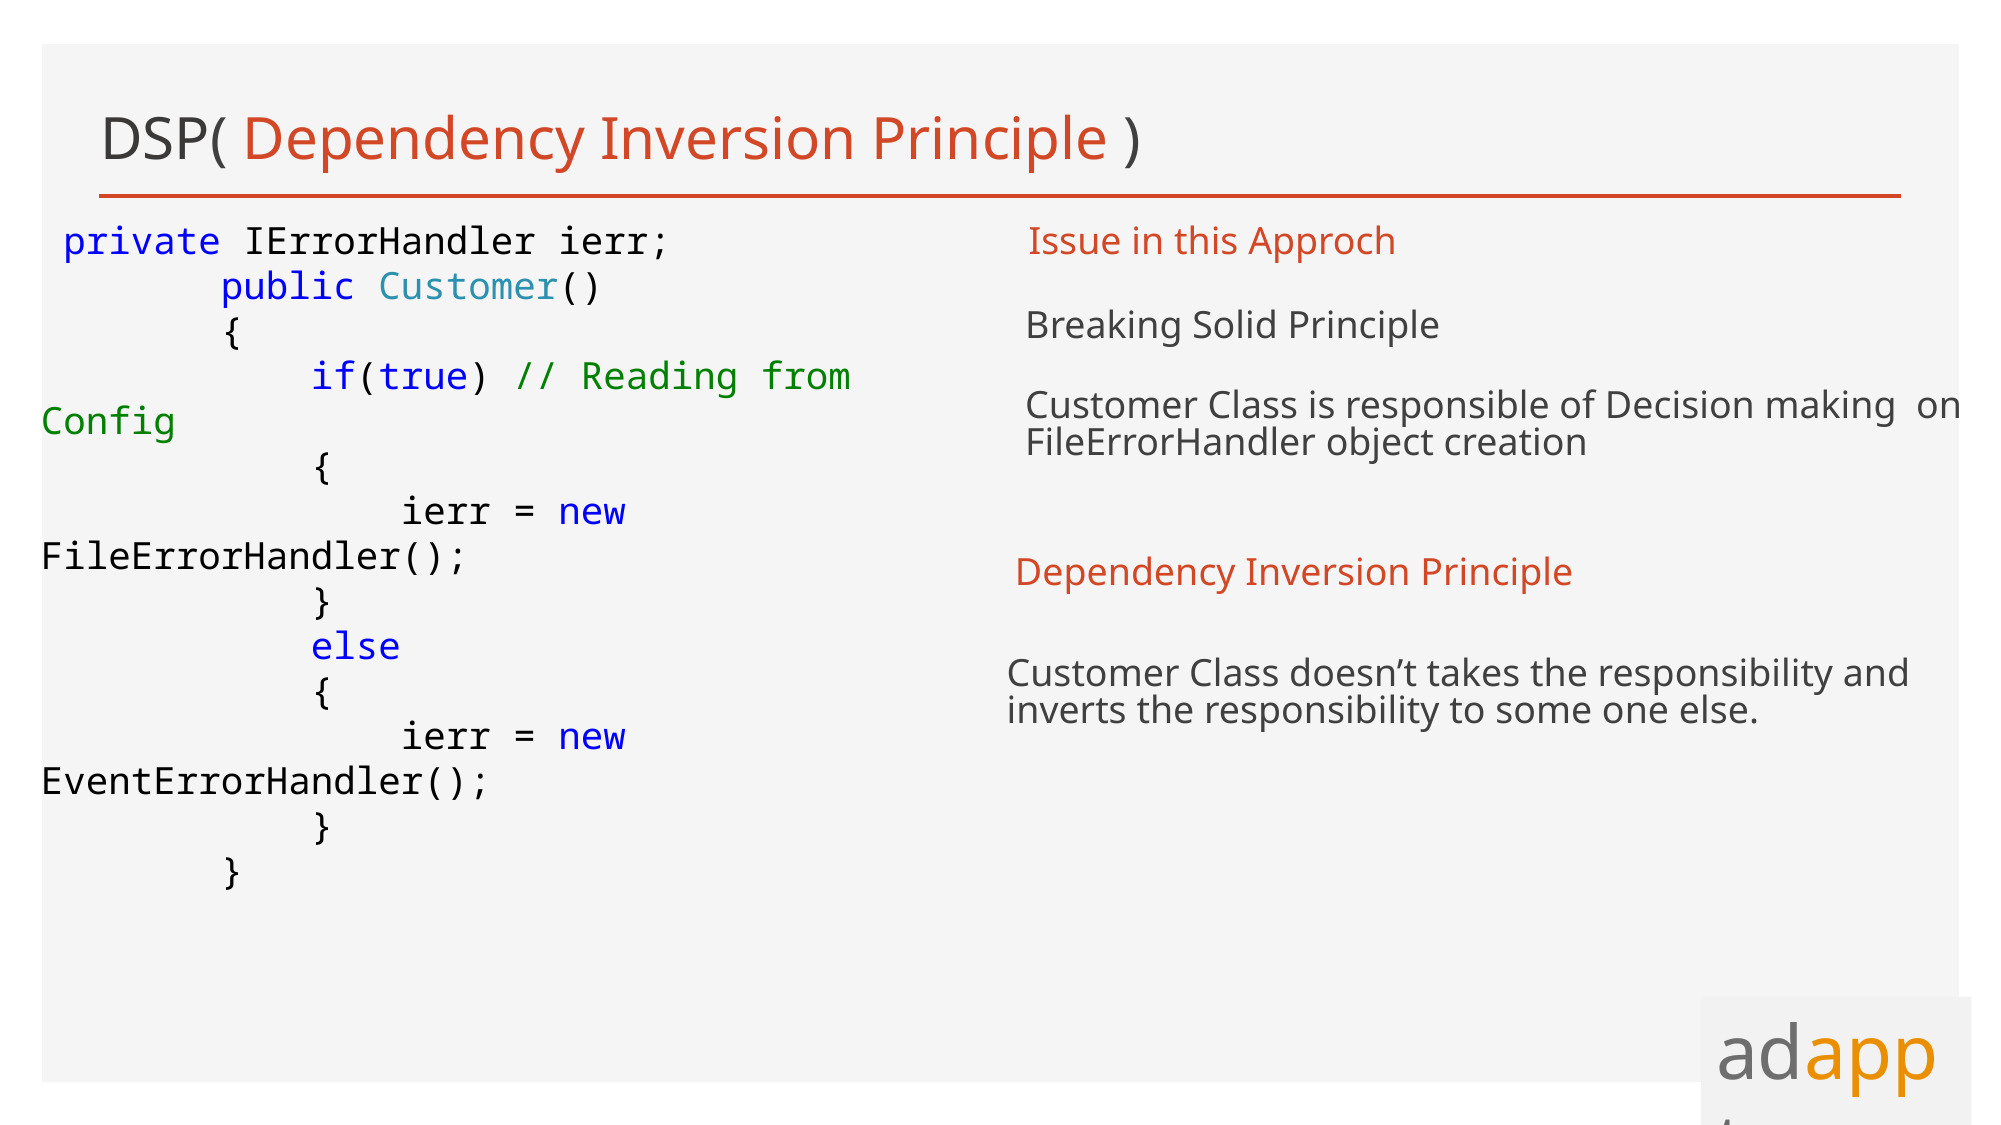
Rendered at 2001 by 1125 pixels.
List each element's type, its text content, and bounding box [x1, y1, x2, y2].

text_box Dependency Inversion Principle [999, 540, 2000, 602]
text_box adappt [1701, 996, 1972, 1103]
text_box Customer Class doesn’t takes the responsibility and inverts the responsibility to some one else. [991, 649, 2000, 740]
text_box Breaking Solid Principle Customer Class is responsible of Decision making on FileErrorHandler object creation [1012, 301, 2000, 494]
title DSP( Dependency Inversion Principle ) [85, 73, 1214, 179]
text_box Issue in this Approch [1013, 209, 2000, 271]
text_box private IErrorHandler ierr; public Customer() { if(true) // Reading from Config { ierr = new FileErrorHandler(); } else { ierr = new EventErrorHandler(); } } [25, 209, 1012, 816]
